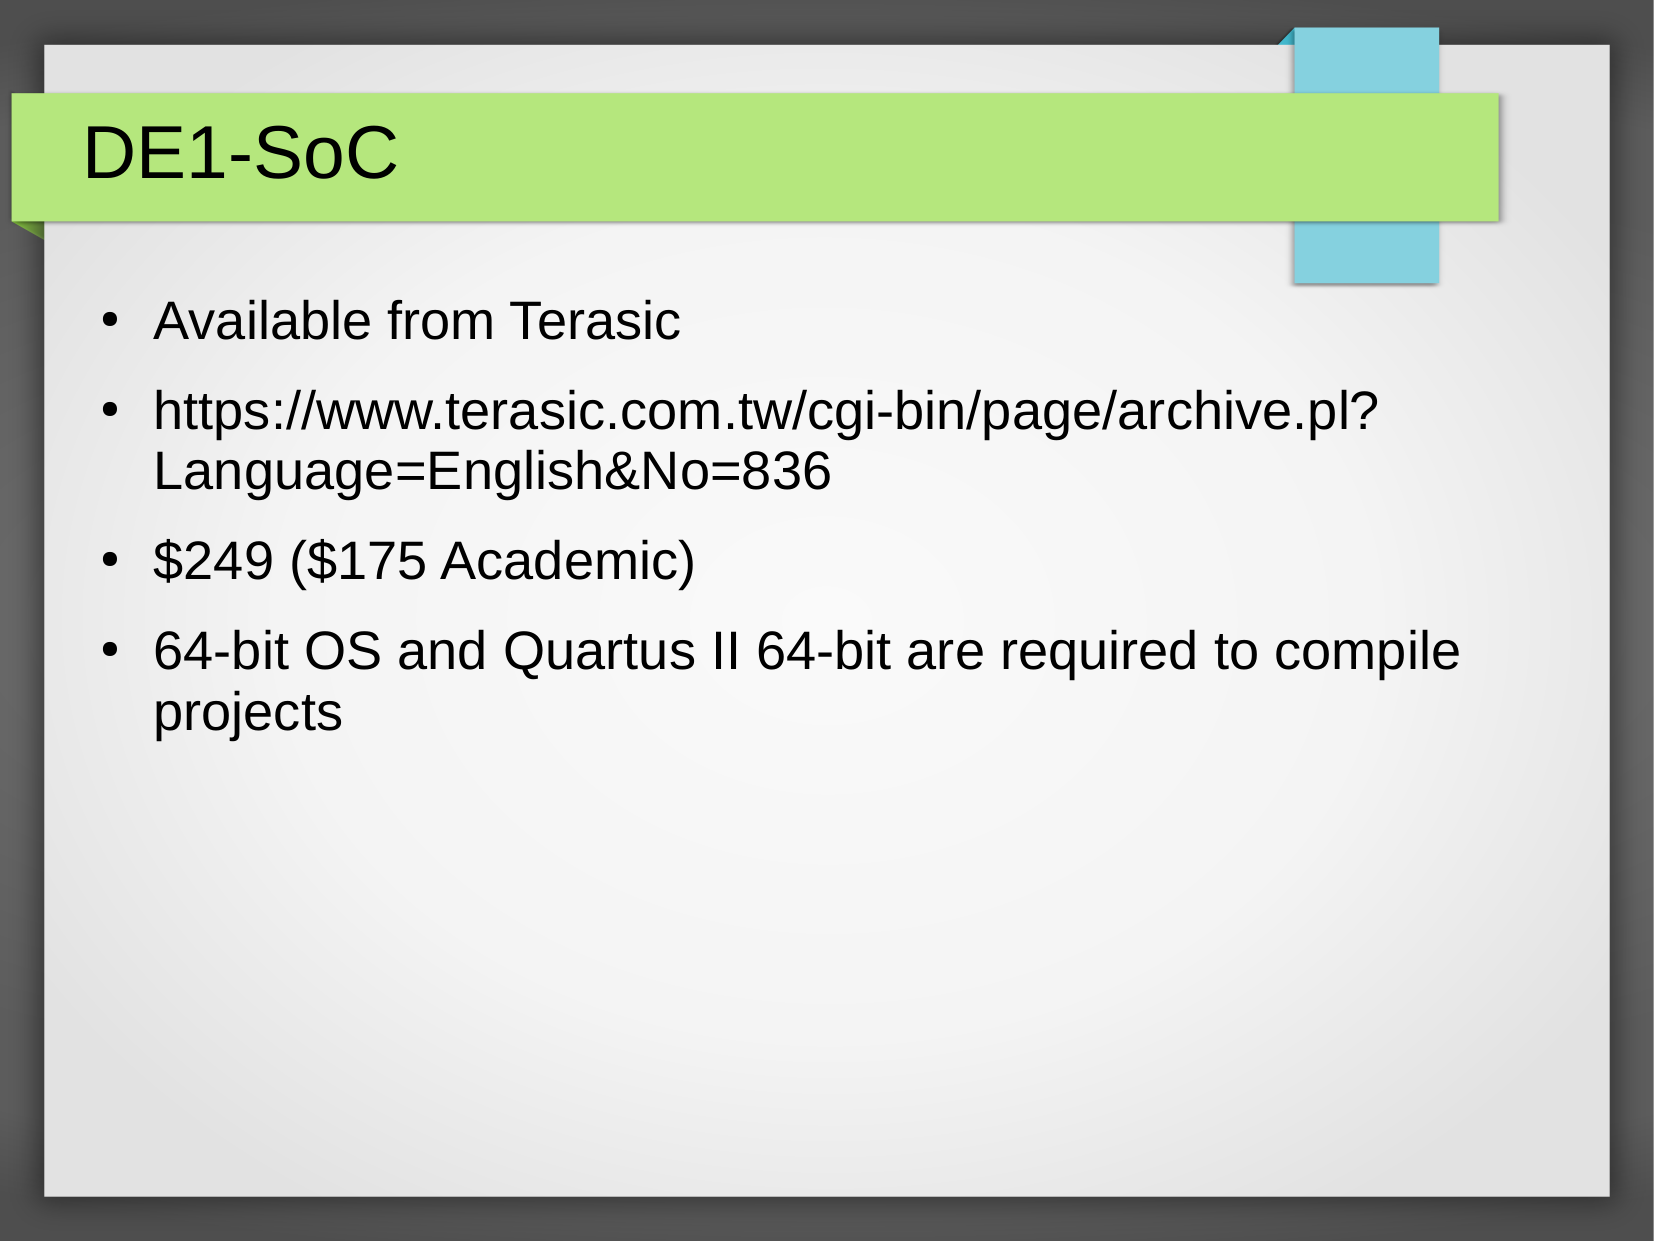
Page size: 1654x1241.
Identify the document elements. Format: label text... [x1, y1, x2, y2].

list Available from Terasic https://www.terasic.com.tw/cgi-bin/page/archive.pl?Language=English&No=836 $249 ($175 Academic) 64-bit OS and Quartus II 64-bit are required to compile projects [82, 290, 1571, 1216]
title DE1-SoC [82, 49, 1571, 257]
picture [0, 0, 1654, 1241]
